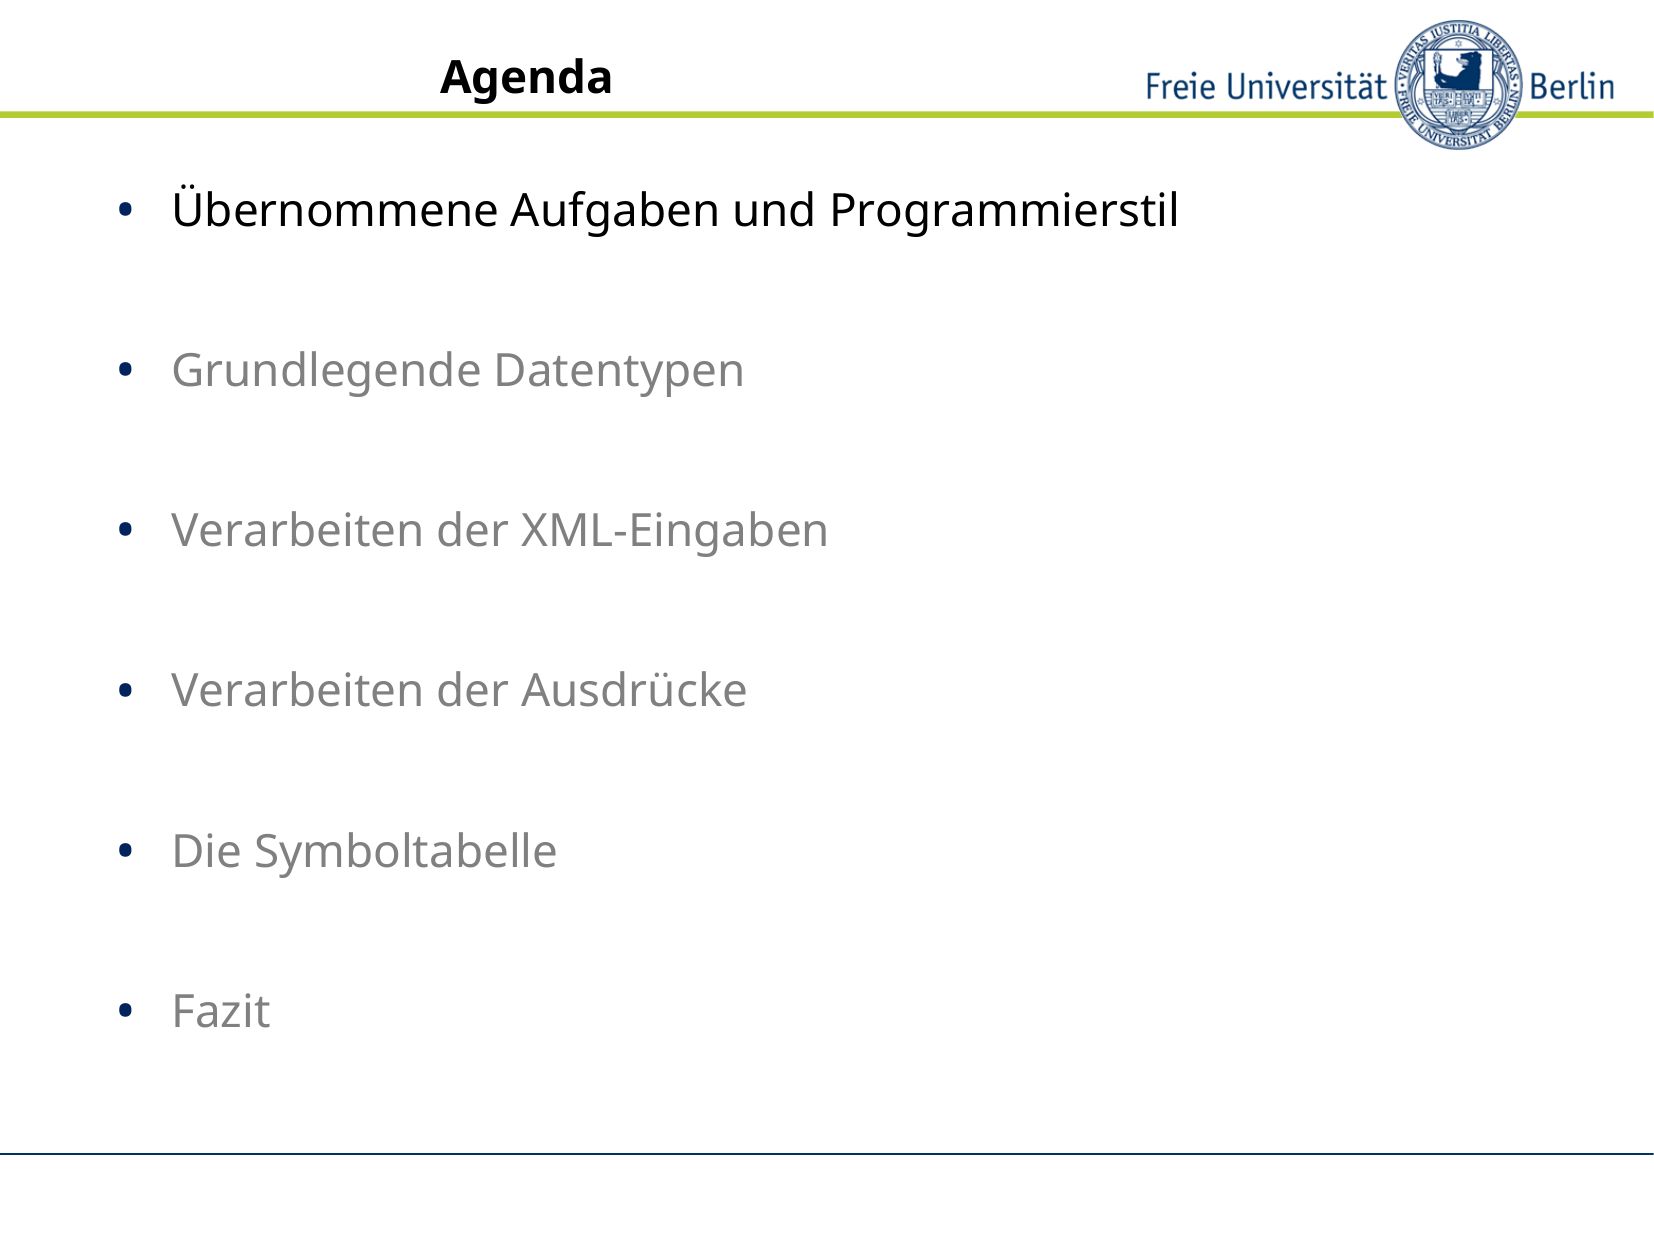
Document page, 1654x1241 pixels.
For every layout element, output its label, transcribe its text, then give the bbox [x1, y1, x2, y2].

title Agenda [422, 0, 1654, 152]
list Übernommene Aufgaben und Programmierstil Grundlegende Datentypen Verarbeiten der XML-Eingaben Verarbeiten der Ausdrücke Die Symboltabelle Fazit [115, 177, 1418, 959]
